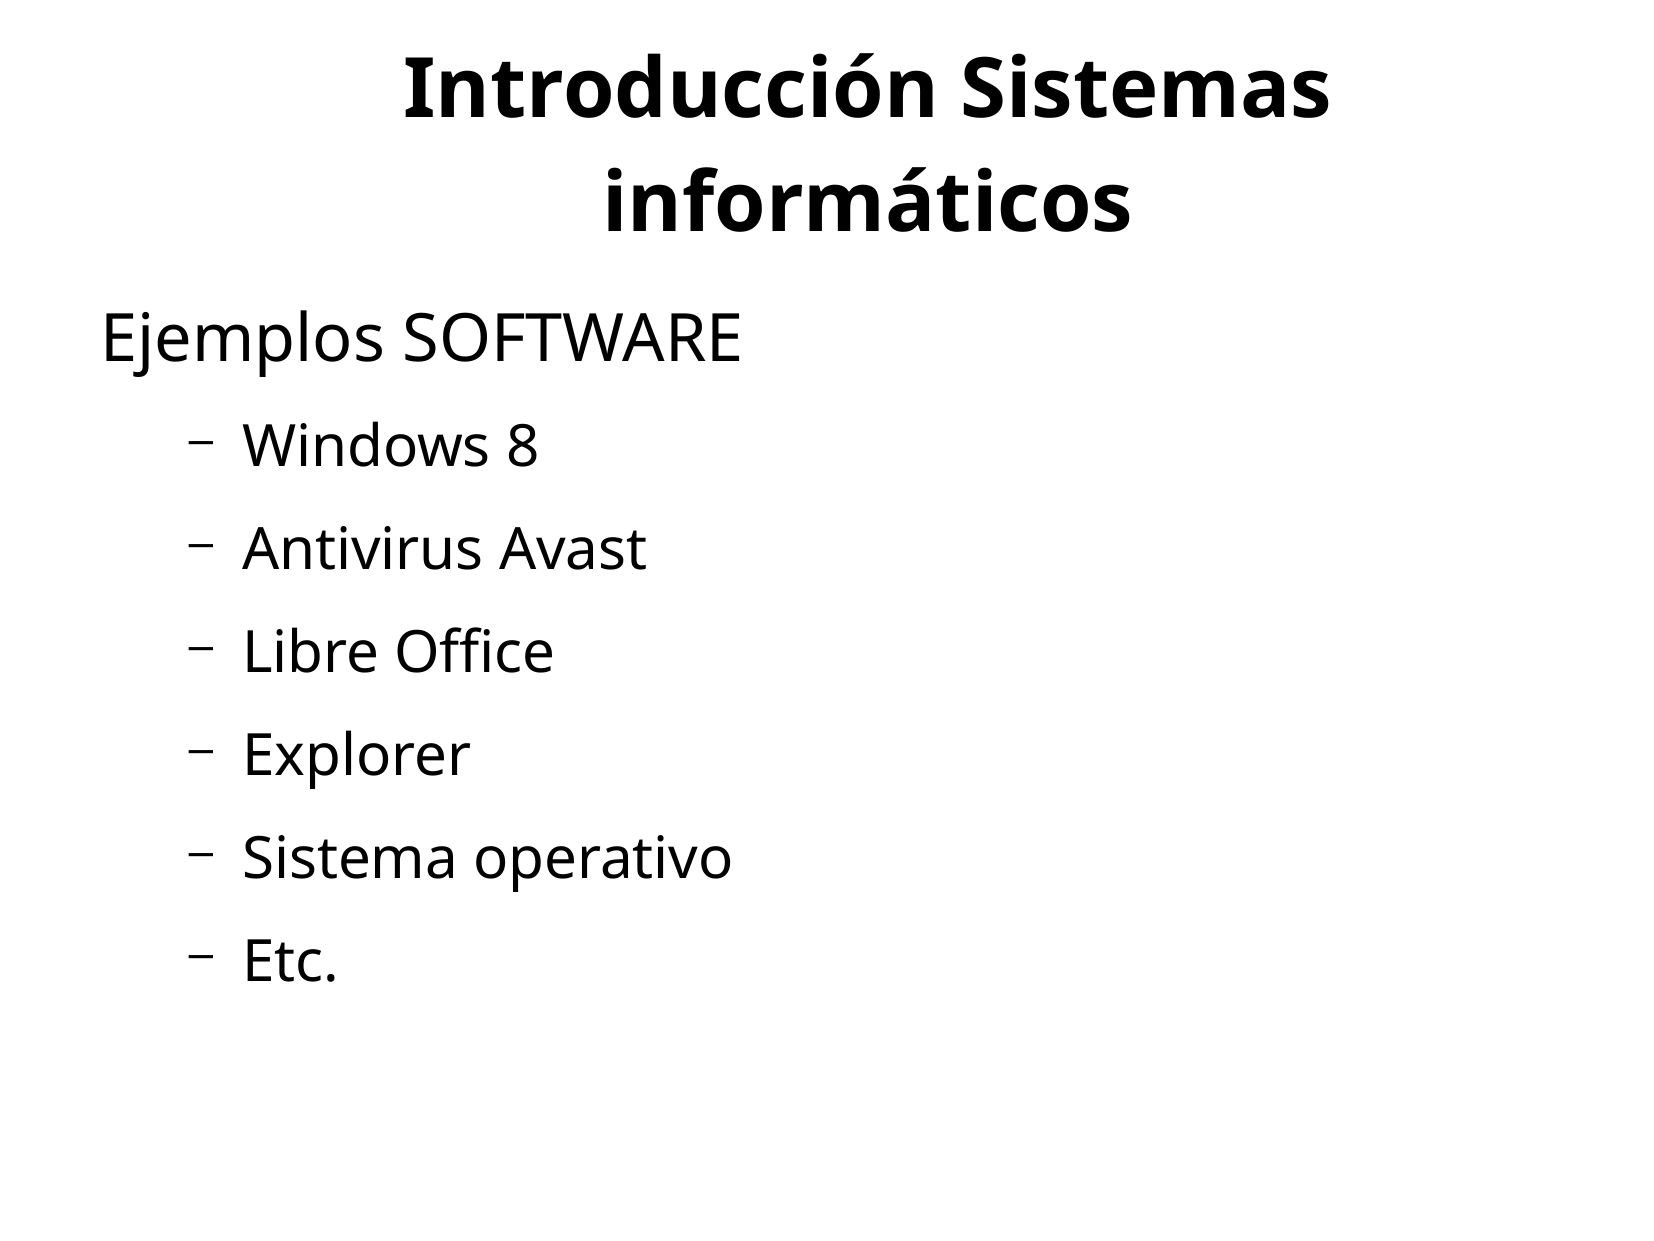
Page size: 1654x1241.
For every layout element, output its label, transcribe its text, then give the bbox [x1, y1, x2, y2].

title Introducción Sistemas informáticos [188, 70, 1548, 214]
list Ejemplos SOFTWARE Windows 8 Antivirus Avast Libre Office Explorer Sistema operativo Etc. [100, 290, 1589, 1010]
